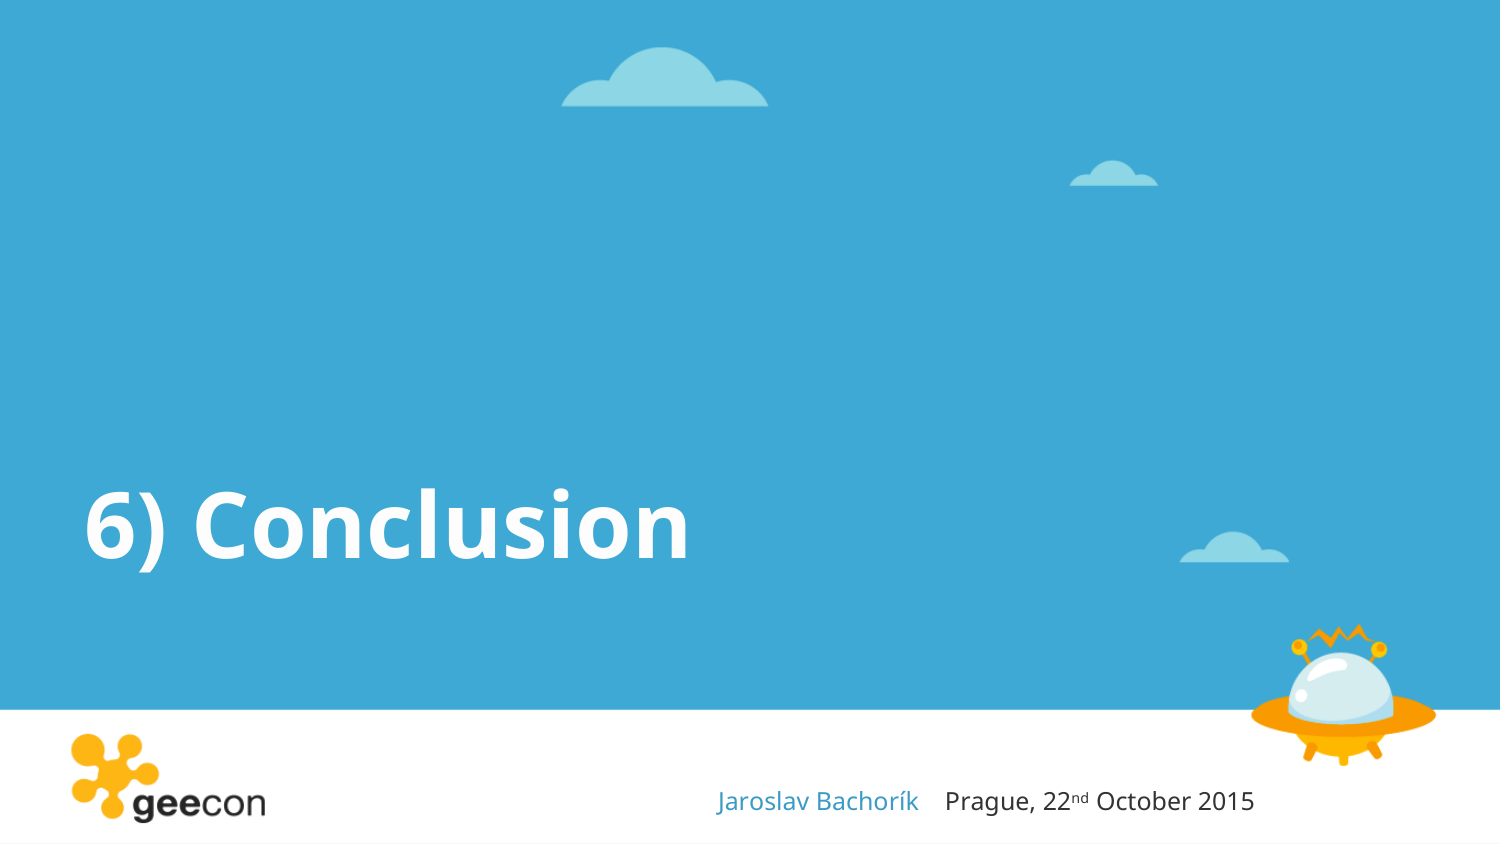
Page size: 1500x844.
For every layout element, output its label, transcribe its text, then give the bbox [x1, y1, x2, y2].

text_box Jaroslav Bachorík Prague, 22nd October 2015 [442, 778, 1270, 824]
title 6) Conclusion [75, 462, 1426, 604]
picture [0, 0, 1500, 844]
